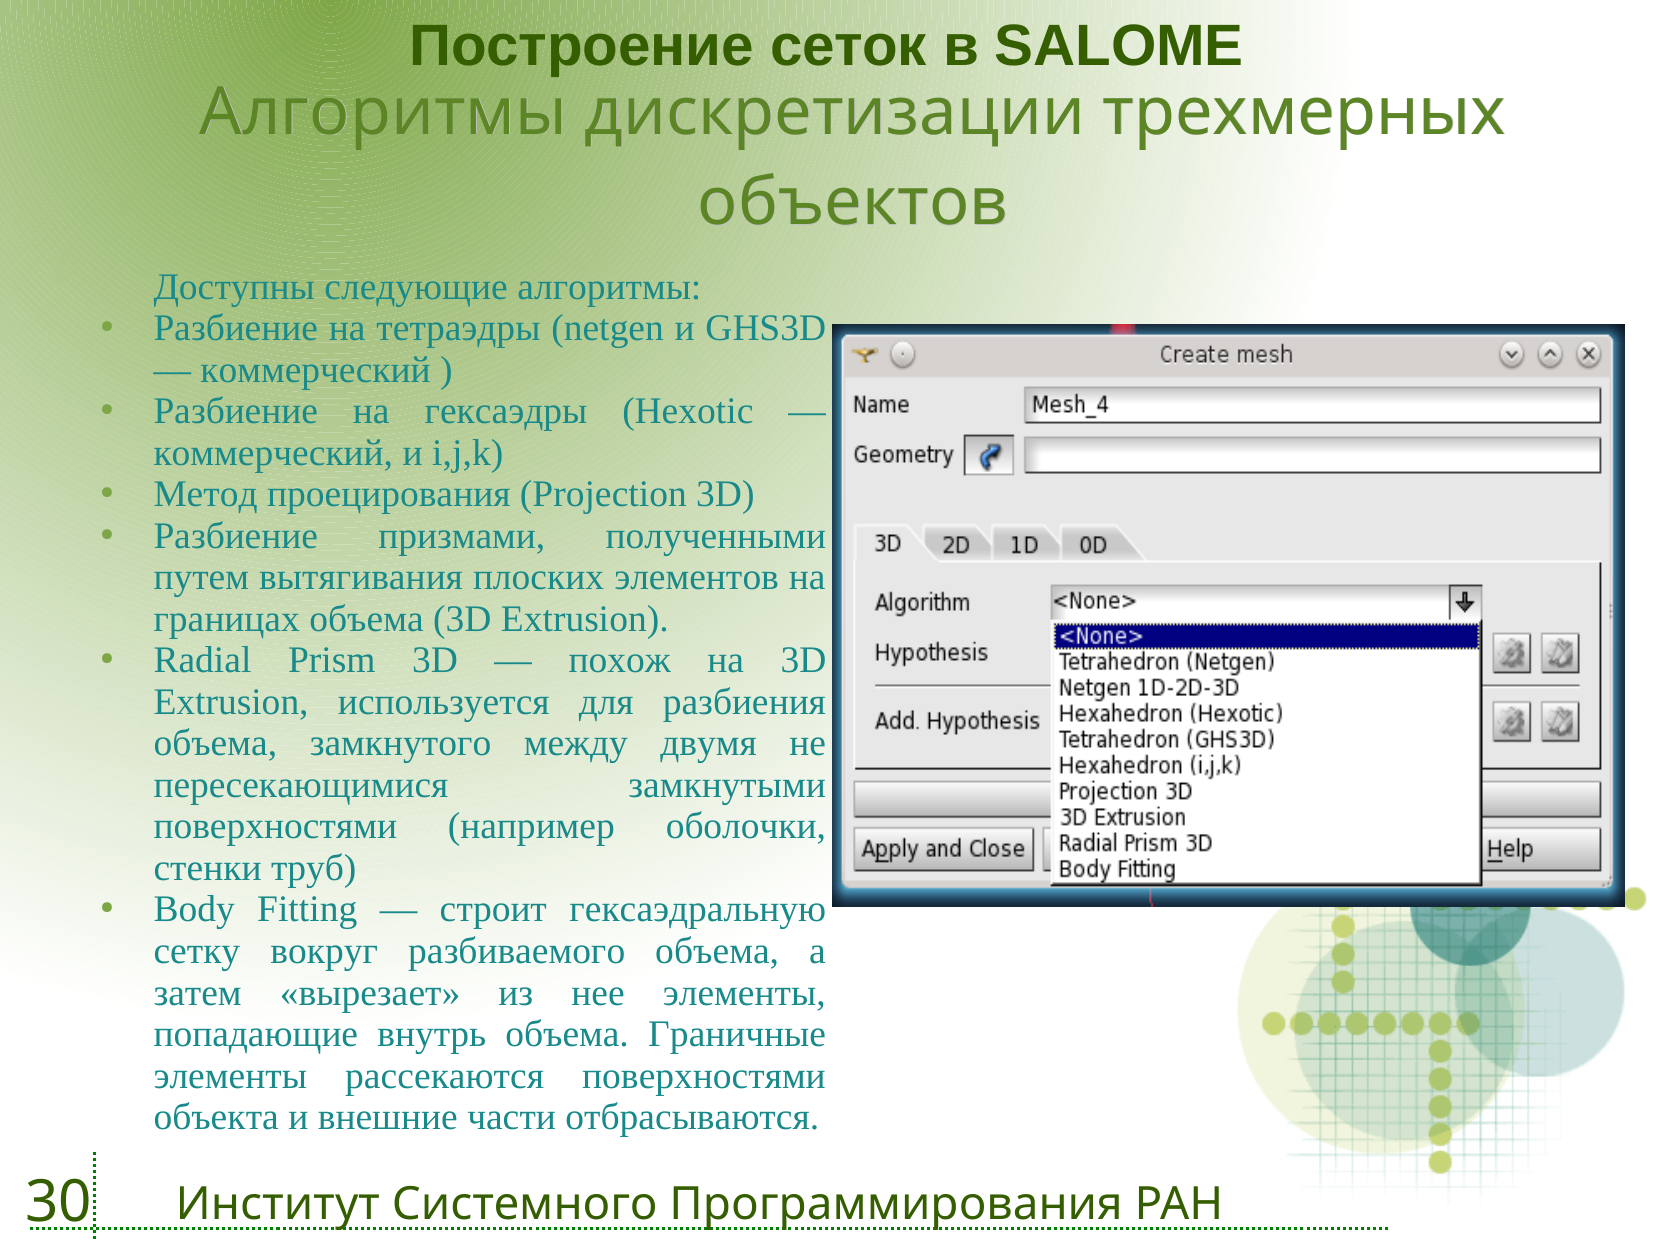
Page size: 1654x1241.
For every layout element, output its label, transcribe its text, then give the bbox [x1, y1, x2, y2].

picture [832, 324, 1654, 1211]
list Доступны следующие алгоритмы: Разбиение на тетраэдры (netgen и GHS3D — коммерческий ) Разбиение на гексаэдры (Hexotic — коммерческий, и i,j,k) Метод проецирования (Projection 3D) Разбиение призмами, полученными путем вытягивания плоских элементов на границах объема (3D Extrusion). Radial Prism 3D — похож на 3D Extrusion, используется для разбиения объема, замкнутого между двумя не пересекающимися замкнутыми поверхностями (например оболочки, стенки труб) Body Fitting — строит гексаэдральную сетку вокруг разбиваемого объема, а затем «вырезает» из нее элементы, попадающие внутрь объема. Граничные элементы рассекаются поверхностями объекта и внешние части отбрасываются. [82, 265, 827, 1138]
title Алгоритмы дискретизации трехмерных объектов [82, 71, 1625, 236]
